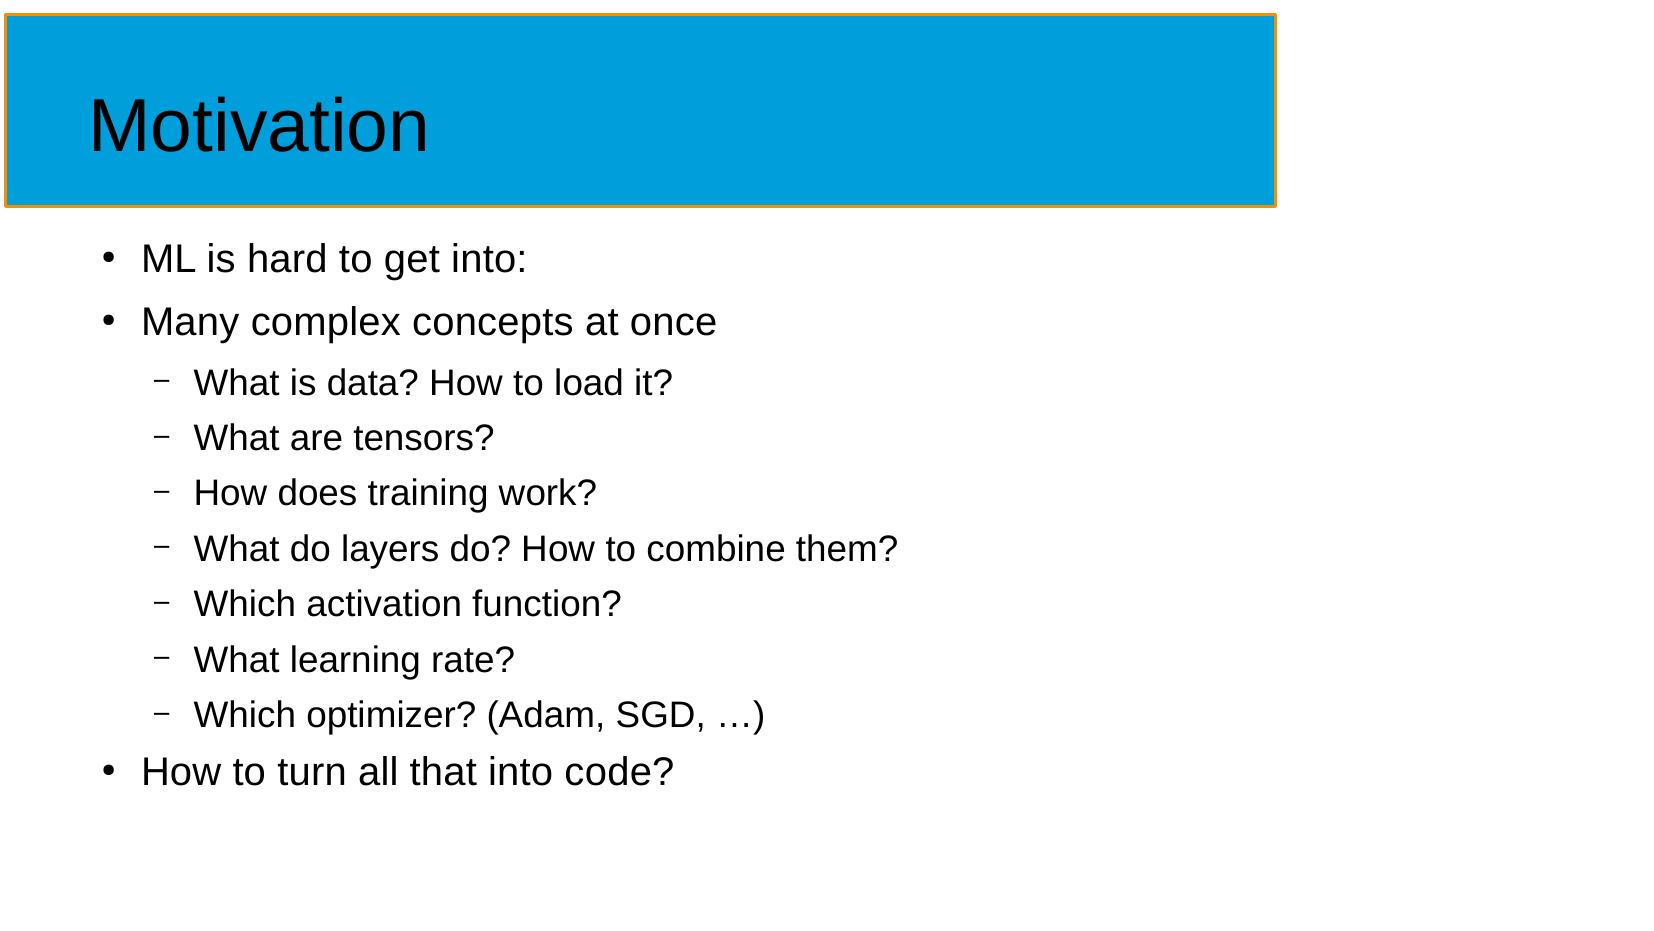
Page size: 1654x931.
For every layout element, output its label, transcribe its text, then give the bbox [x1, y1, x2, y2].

list ML is hard to get into: Many complex concepts at once What is data? How to load it? What are tensors? How does training work? What do layers do? How to combine them? Which activation function? What learning rate? Which optimizer? (Adam, SGD, …) How to turn all that into code? [88, 236, 1565, 798]
title Motivation [88, 44, 1565, 207]
